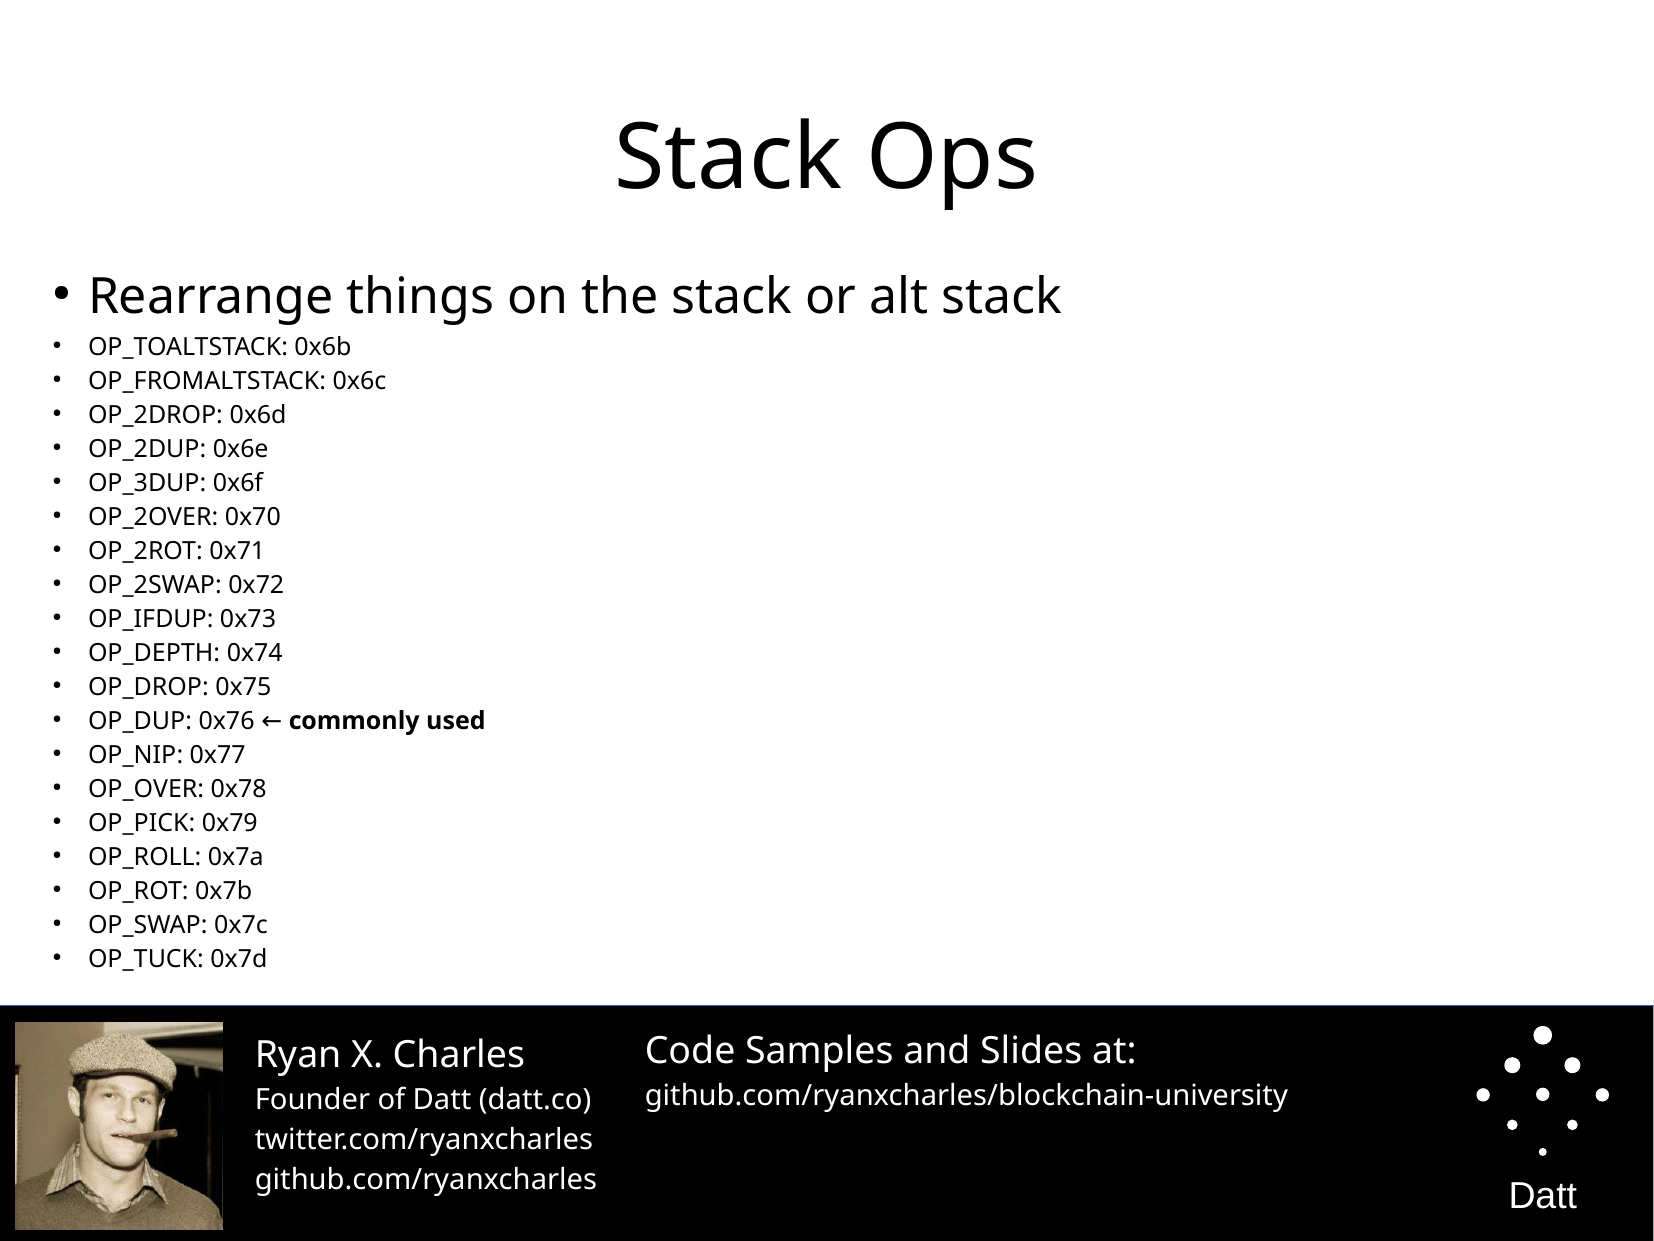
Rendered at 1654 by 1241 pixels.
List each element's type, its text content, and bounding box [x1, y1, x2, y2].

text_box [0, 1005, 1654, 1241]
picture [1475, 1023, 1611, 1159]
text_box Code Samples and Slides at: github.com/ryanxcharles/blockchain-university [630, 1015, 1403, 1156]
text_box Datt [1452, 1167, 1633, 1241]
title Stack Ops [82, 49, 1571, 257]
text_box Ryan X. Charles Founder of Datt (datt.co) twitter.com/ryanxcharles github.com/ryanxcharles [240, 1020, 976, 1241]
picture [15, 1022, 223, 1231]
subtitle Rearrange things on the stack or alt stack OP_TOALTSTACK: 0x6b OP_FROMALTSTACK: 0x6c OP_2DROP: 0x6d OP_2DUP: 0x6e OP_3DUP: 0x6f OP_2OVER: 0x70 OP_2ROT: 0x71 OP_2SWAP: 0x72 OP_IFDUP: 0x73 OP_DEPTH: 0x74 OP_DROP: 0x75 OP_DUP: 0x76 ← commonly used OP_NIP: 0x77 OP_OVER: 0x78 OP_PICK: 0x79 OP_ROLL: 0x7a OP_ROT: 0x7b OP_SWAP: 0x7c OP_TUCK: 0x7d [52, 260, 1606, 980]
